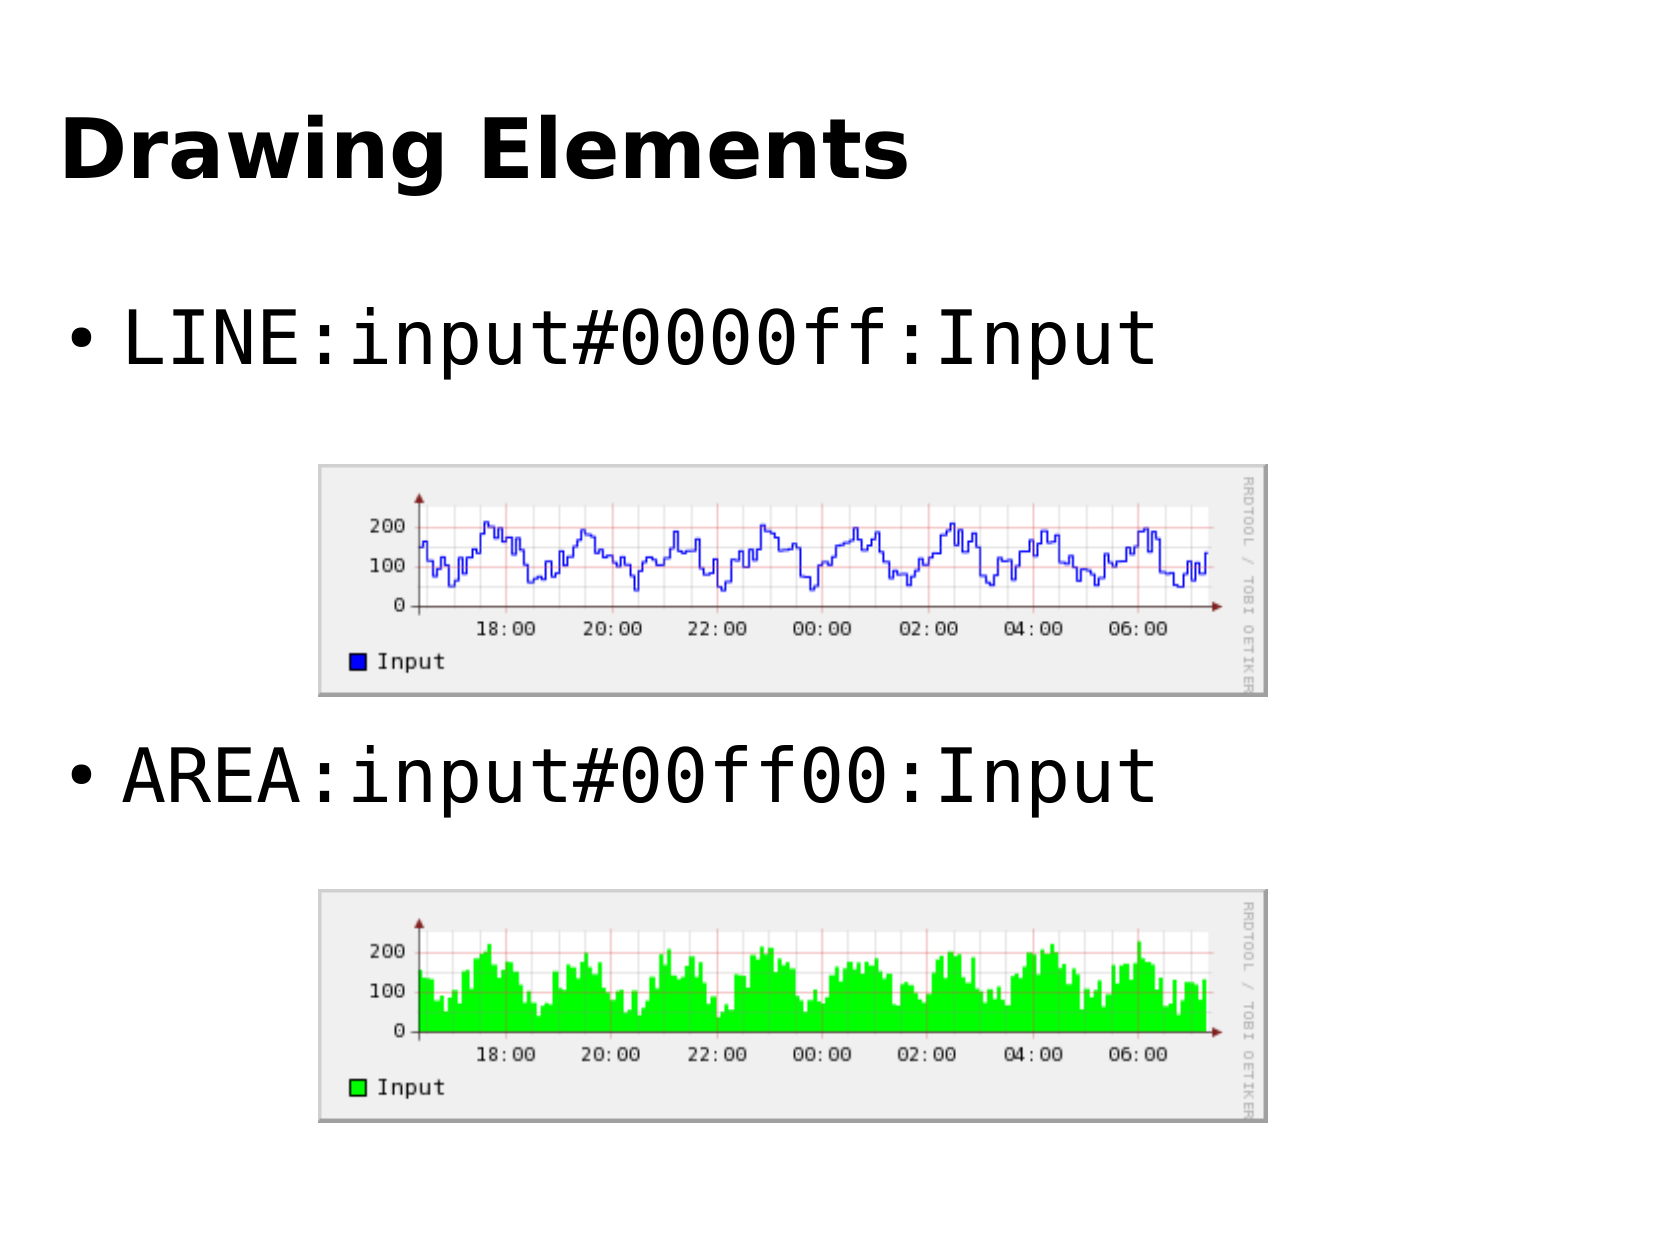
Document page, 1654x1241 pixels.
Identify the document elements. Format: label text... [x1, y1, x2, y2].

list LINE:input#0000ff:Input AREA:input#00ff00:Input [50, 295, 1571, 1099]
picture [318, 464, 1268, 698]
title Drawing Elements [59, 75, 1607, 225]
picture [318, 889, 1268, 1123]
